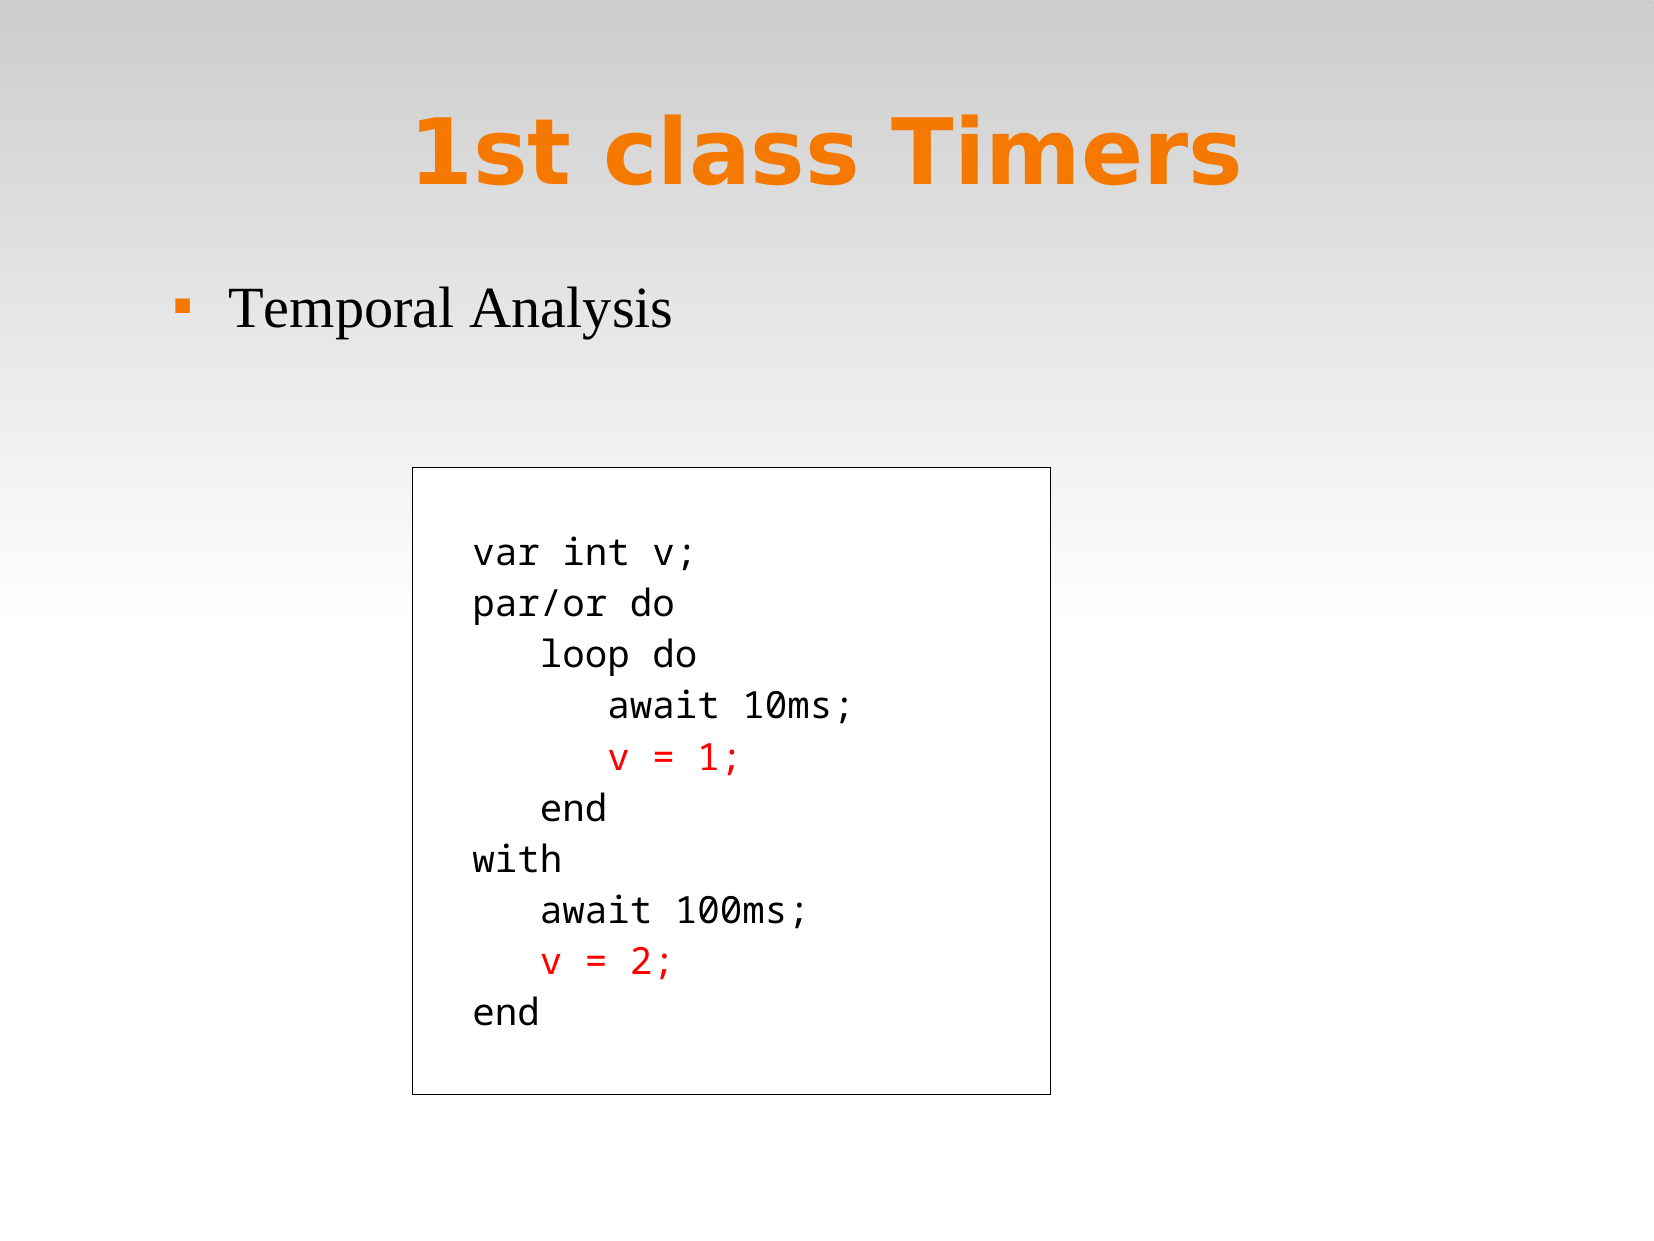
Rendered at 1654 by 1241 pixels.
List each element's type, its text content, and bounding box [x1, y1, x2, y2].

title 1st class Timers [82, 49, 1571, 257]
list Temporal Analysis [86, 275, 1575, 365]
text_box var int v; par/or do loop do await 10ms; v = 1; end with await 100ms; v = 2; end [412, 467, 1051, 1005]
